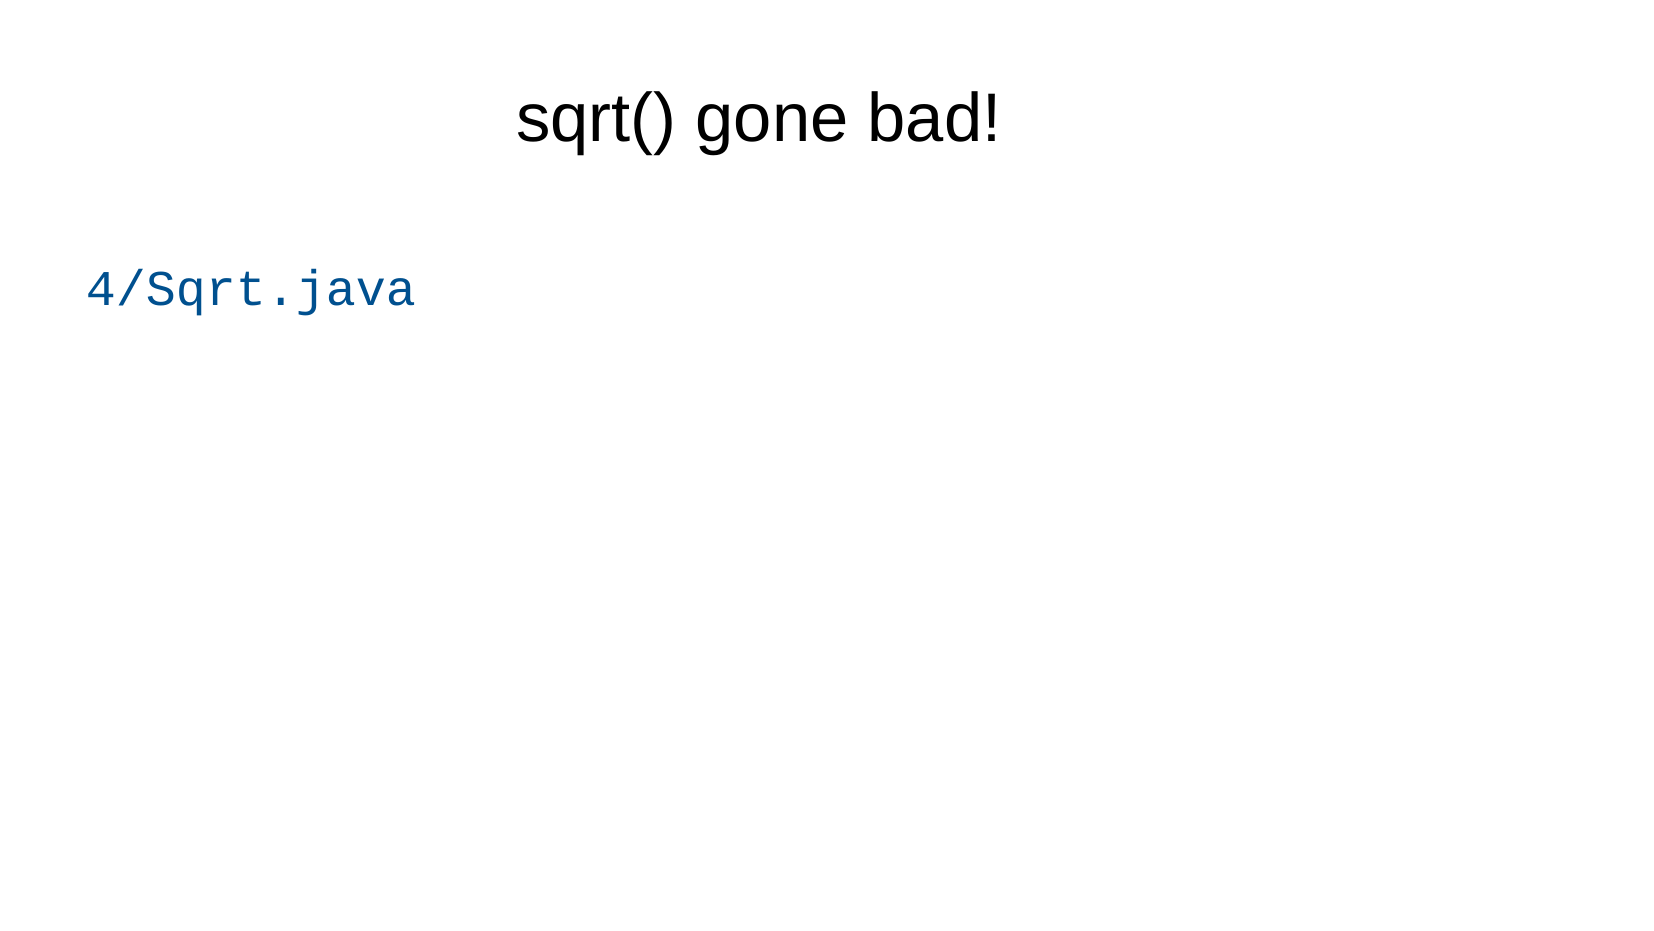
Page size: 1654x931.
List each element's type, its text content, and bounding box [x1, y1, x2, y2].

title sqrt() gone bad! [15, 39, 1504, 196]
text_box 4/Sqrt.java [71, 199, 521, 365]
